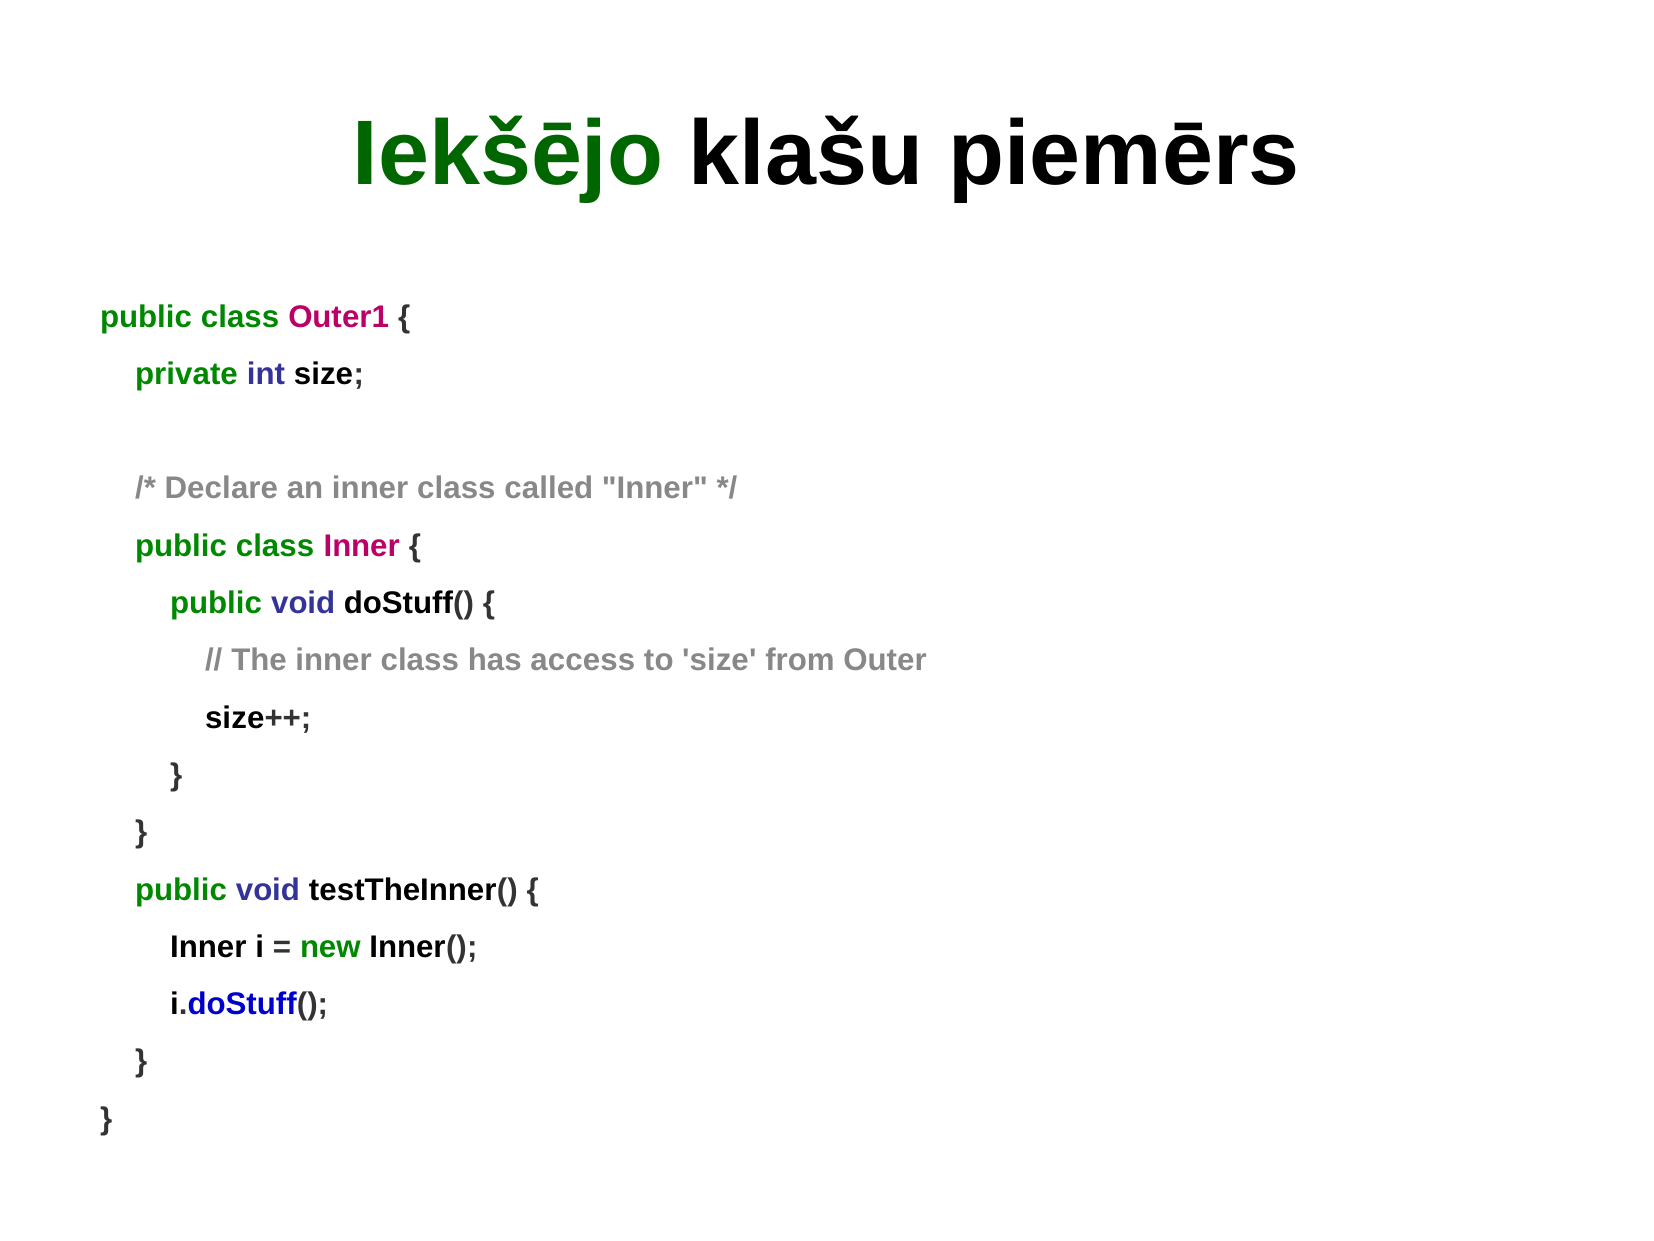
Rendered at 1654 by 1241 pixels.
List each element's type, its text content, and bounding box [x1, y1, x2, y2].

list public class Outer1 { private int size; /* Declare an inner class called "Inner" */ public class Inner { public void doStuff() { // The inner class has access to 'size' from Outer size++; } } public void testTheInner() { Inner i = new Inner(); i.doStuff(); } } [82, 290, 1538, 1146]
title Iekšējo klašu piemērs [82, 49, 1571, 257]
